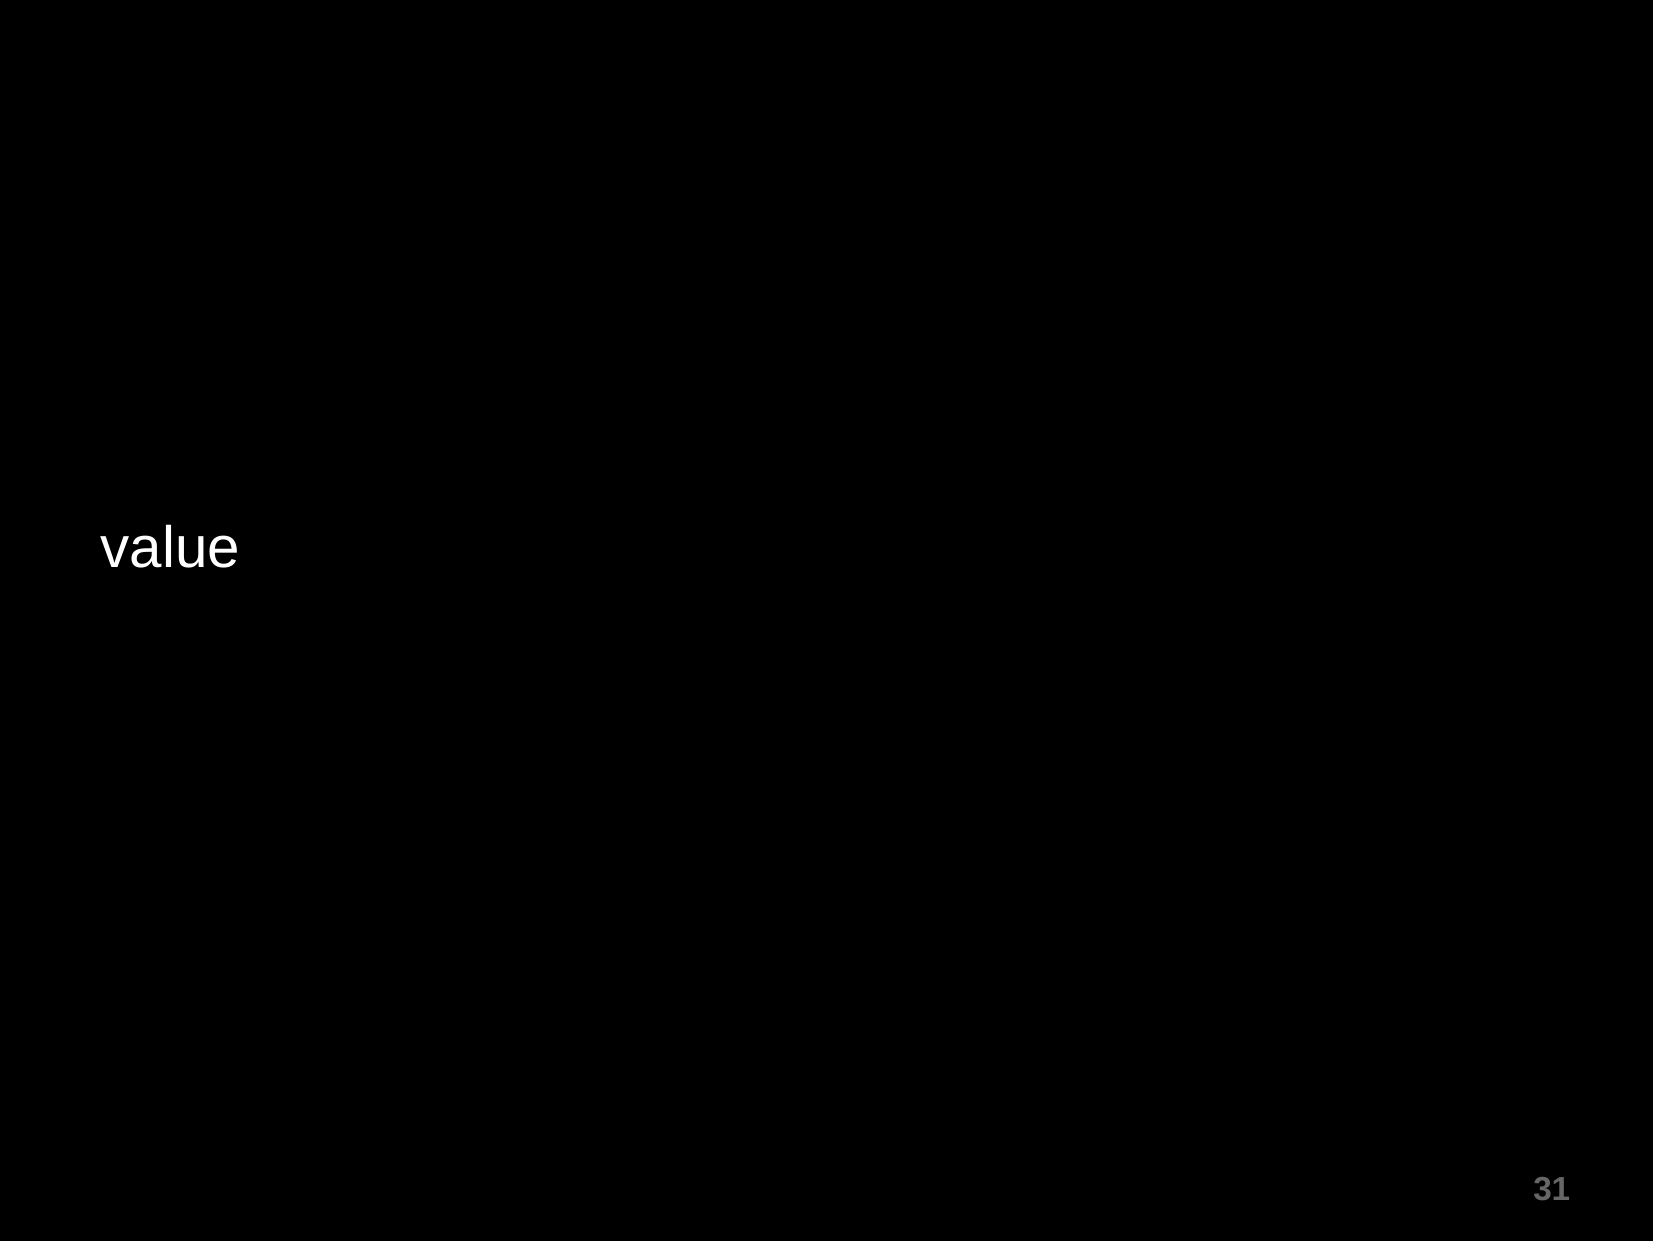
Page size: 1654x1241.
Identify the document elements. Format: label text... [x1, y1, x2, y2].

text_box value [85, 507, 281, 588]
